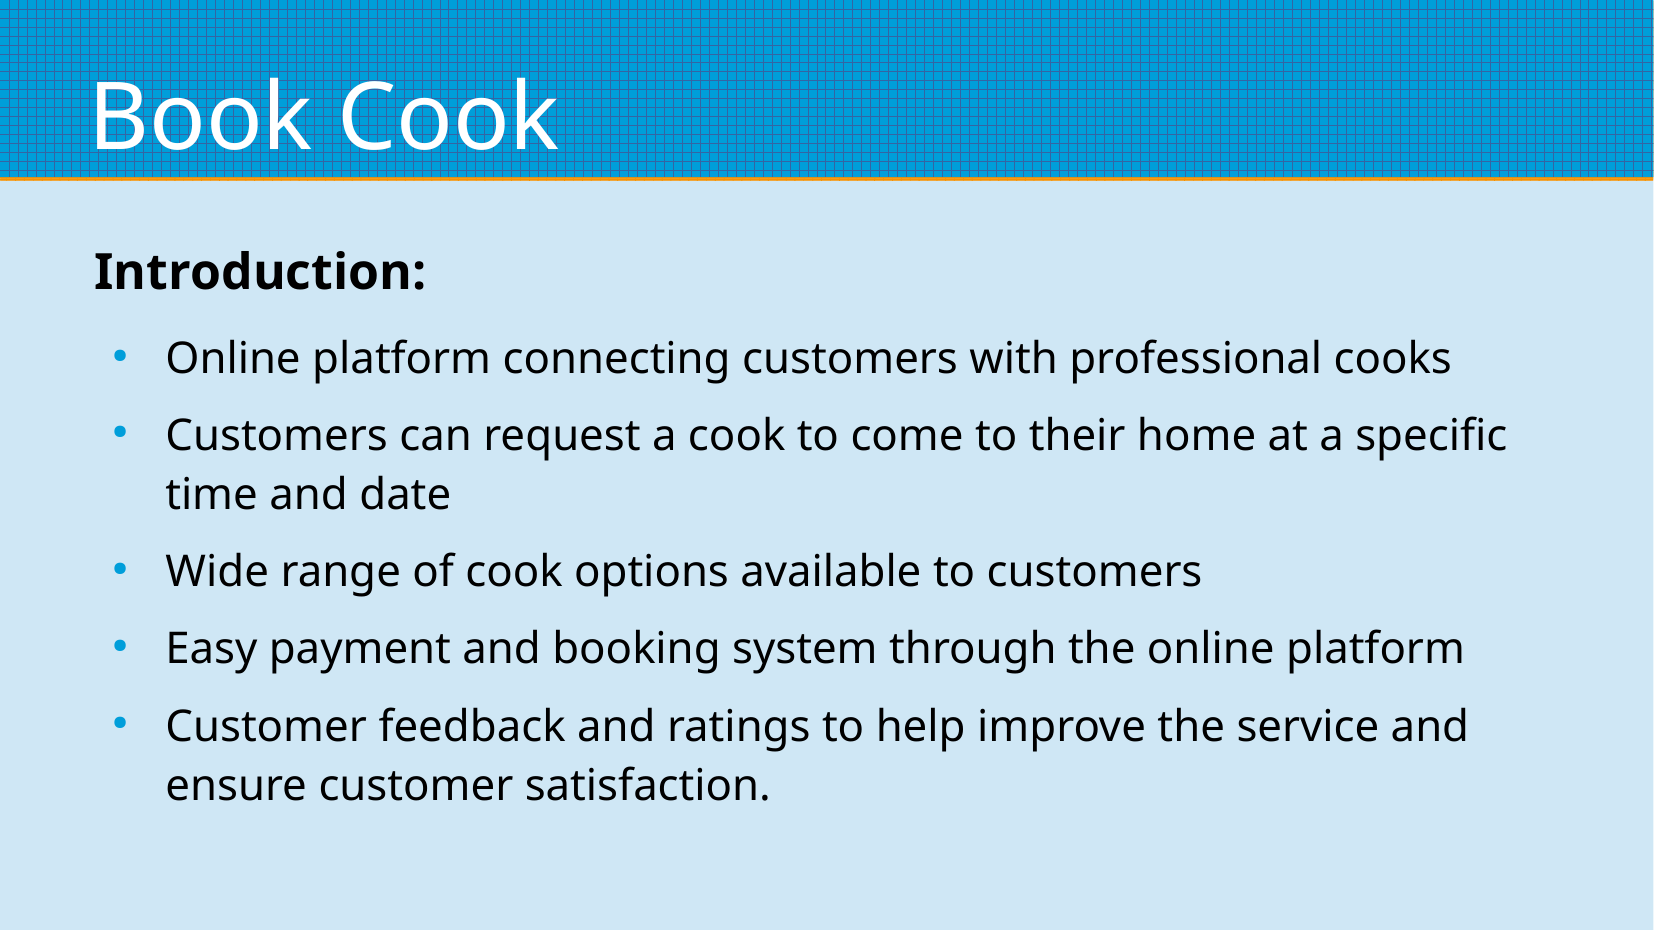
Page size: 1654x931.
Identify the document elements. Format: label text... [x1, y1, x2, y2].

title Book Cook [88, 14, 1565, 178]
list Introduction: Online platform connecting customers with professional cooks Customers can request a cook to come to their home at a specific time and date Wide range of cook options available to customers Easy payment and booking system through the online platform Customer feedback and ratings to help improve the service and ensure customer satisfaction. [23, 236, 1613, 901]
